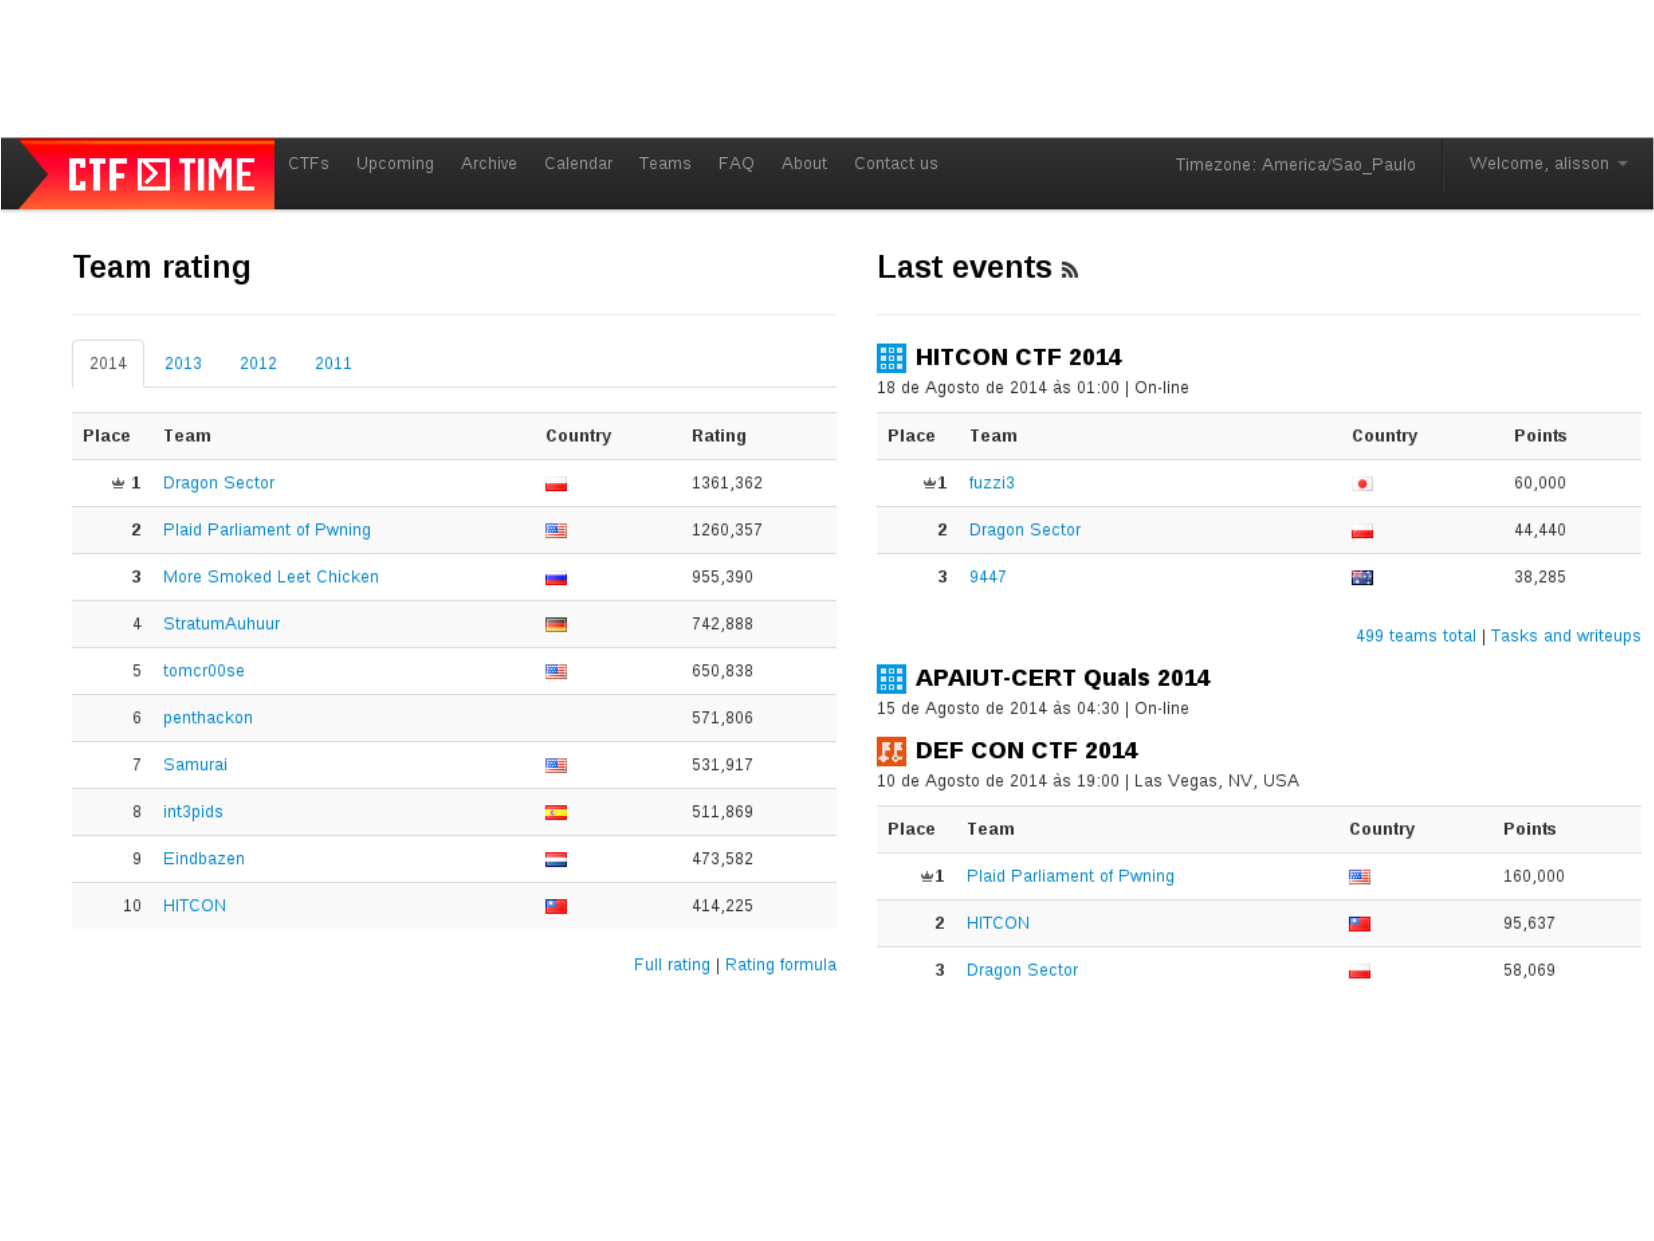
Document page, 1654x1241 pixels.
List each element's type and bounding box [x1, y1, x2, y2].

picture [1, 137, 1654, 996]
